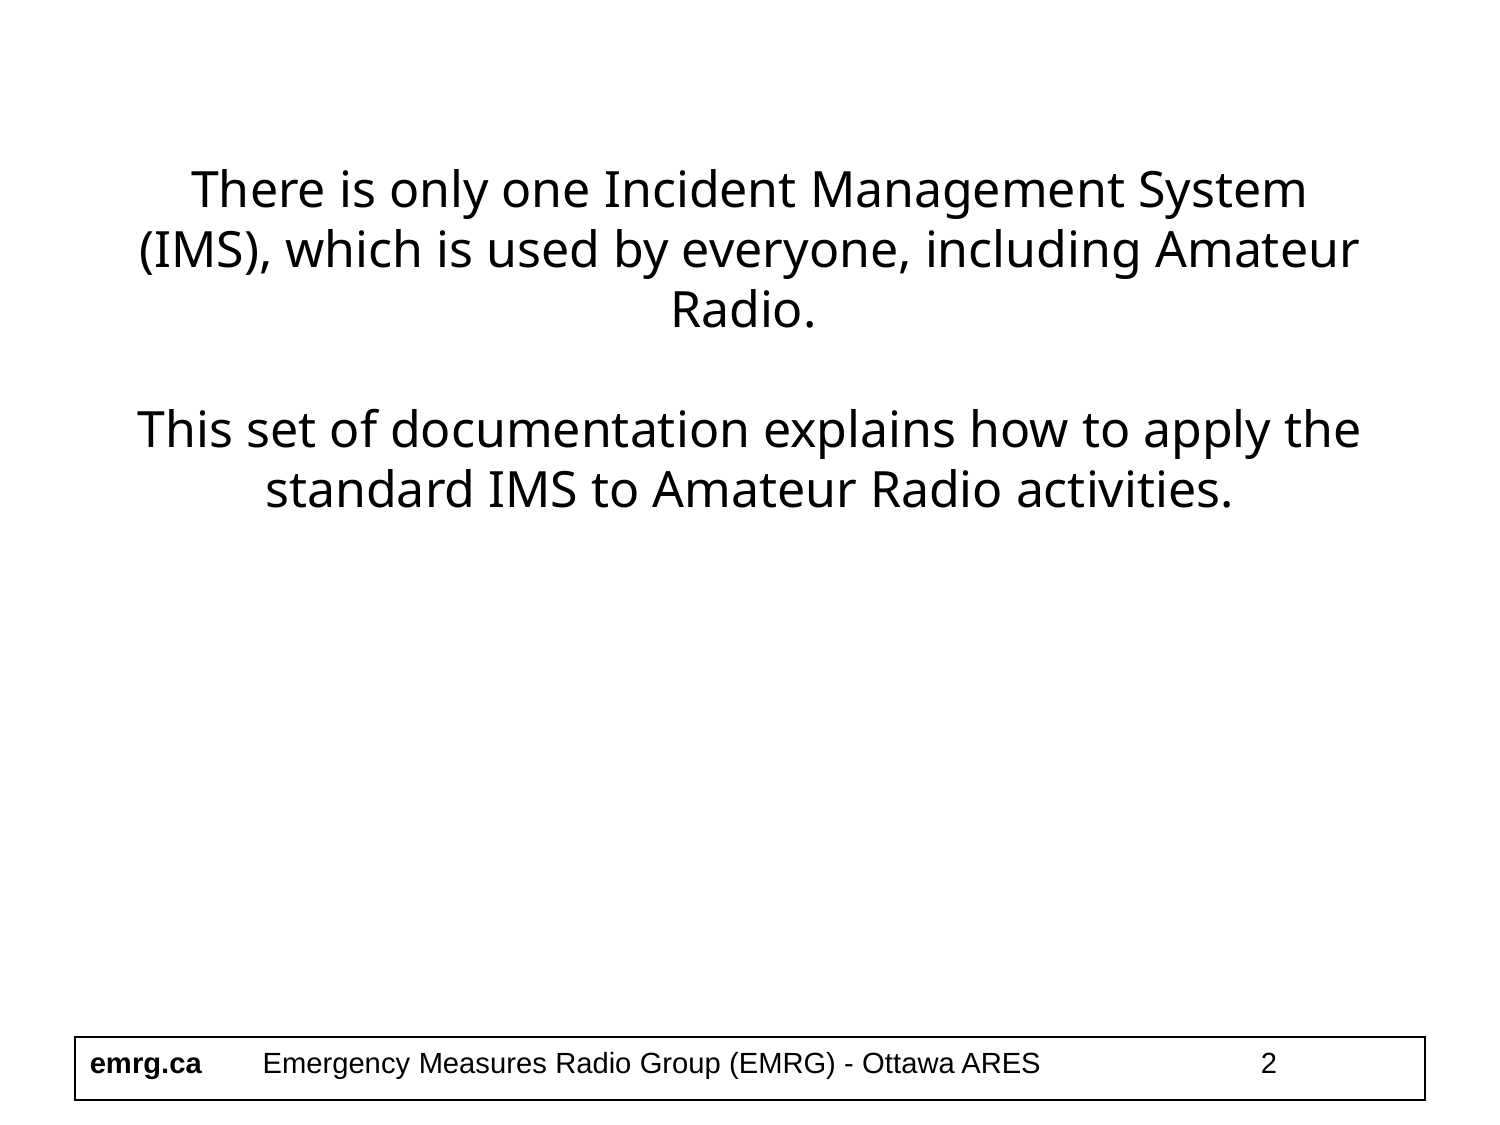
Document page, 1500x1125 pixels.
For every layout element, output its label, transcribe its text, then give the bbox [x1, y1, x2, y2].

title There is only one Incident Management System (IMS), which is used by everyone, including Amateur Radio. This set of documentation explains how to apply the standard IMS to Amateur Radio activities. [112, 149, 1388, 875]
slide_number <number> [1246, 1037, 1425, 1103]
footer Emergency Measures Radio Group (EMRG) - Ottawa ARES [247, 1037, 1238, 1103]
